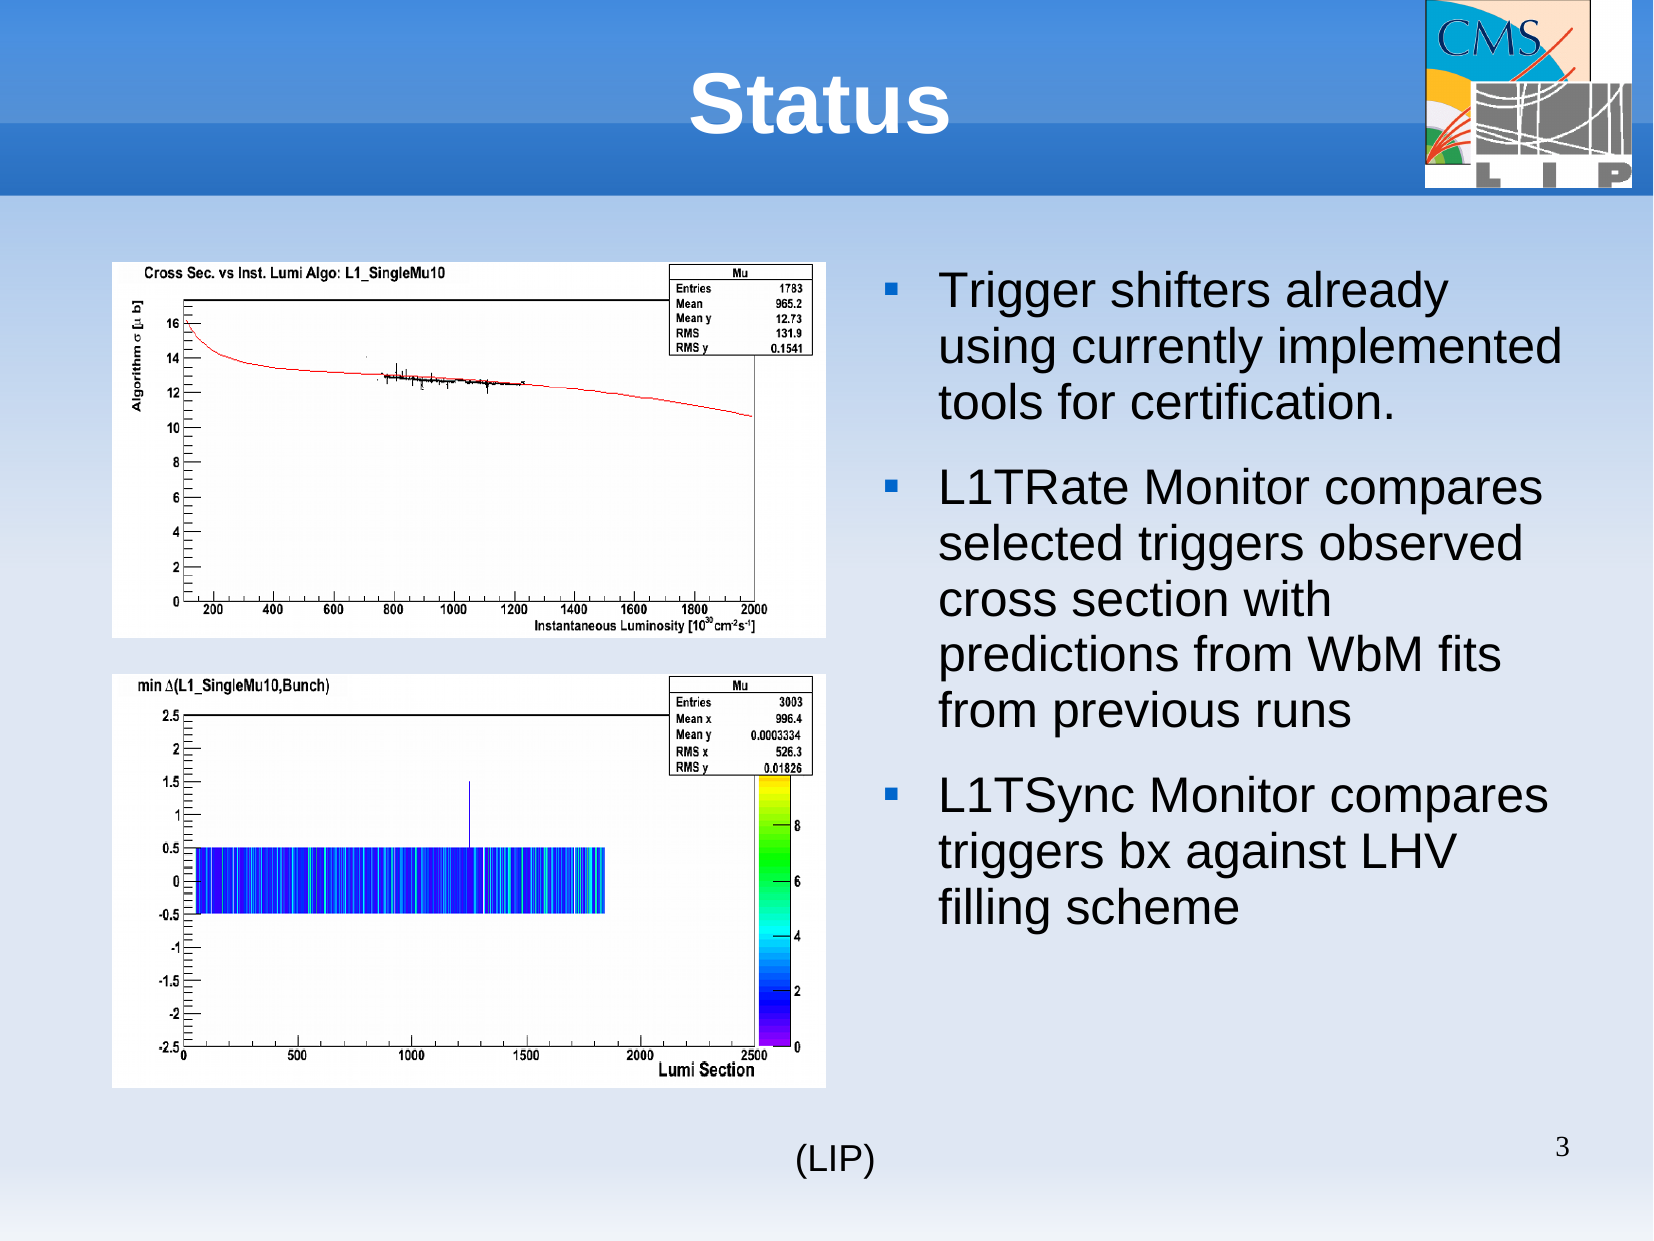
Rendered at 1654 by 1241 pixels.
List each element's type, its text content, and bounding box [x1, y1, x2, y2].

picture [0, 0, 1654, 1241]
title Status [76, 0, 1565, 208]
list Trigger shifters already using currently implemented tools for certification. L1TRate Monitor compares selected triggers observed cross section with predictions from WbM fits from previous runs L1TSync Monitor compares triggers bx against LHV filling scheme [867, 262, 1576, 1126]
